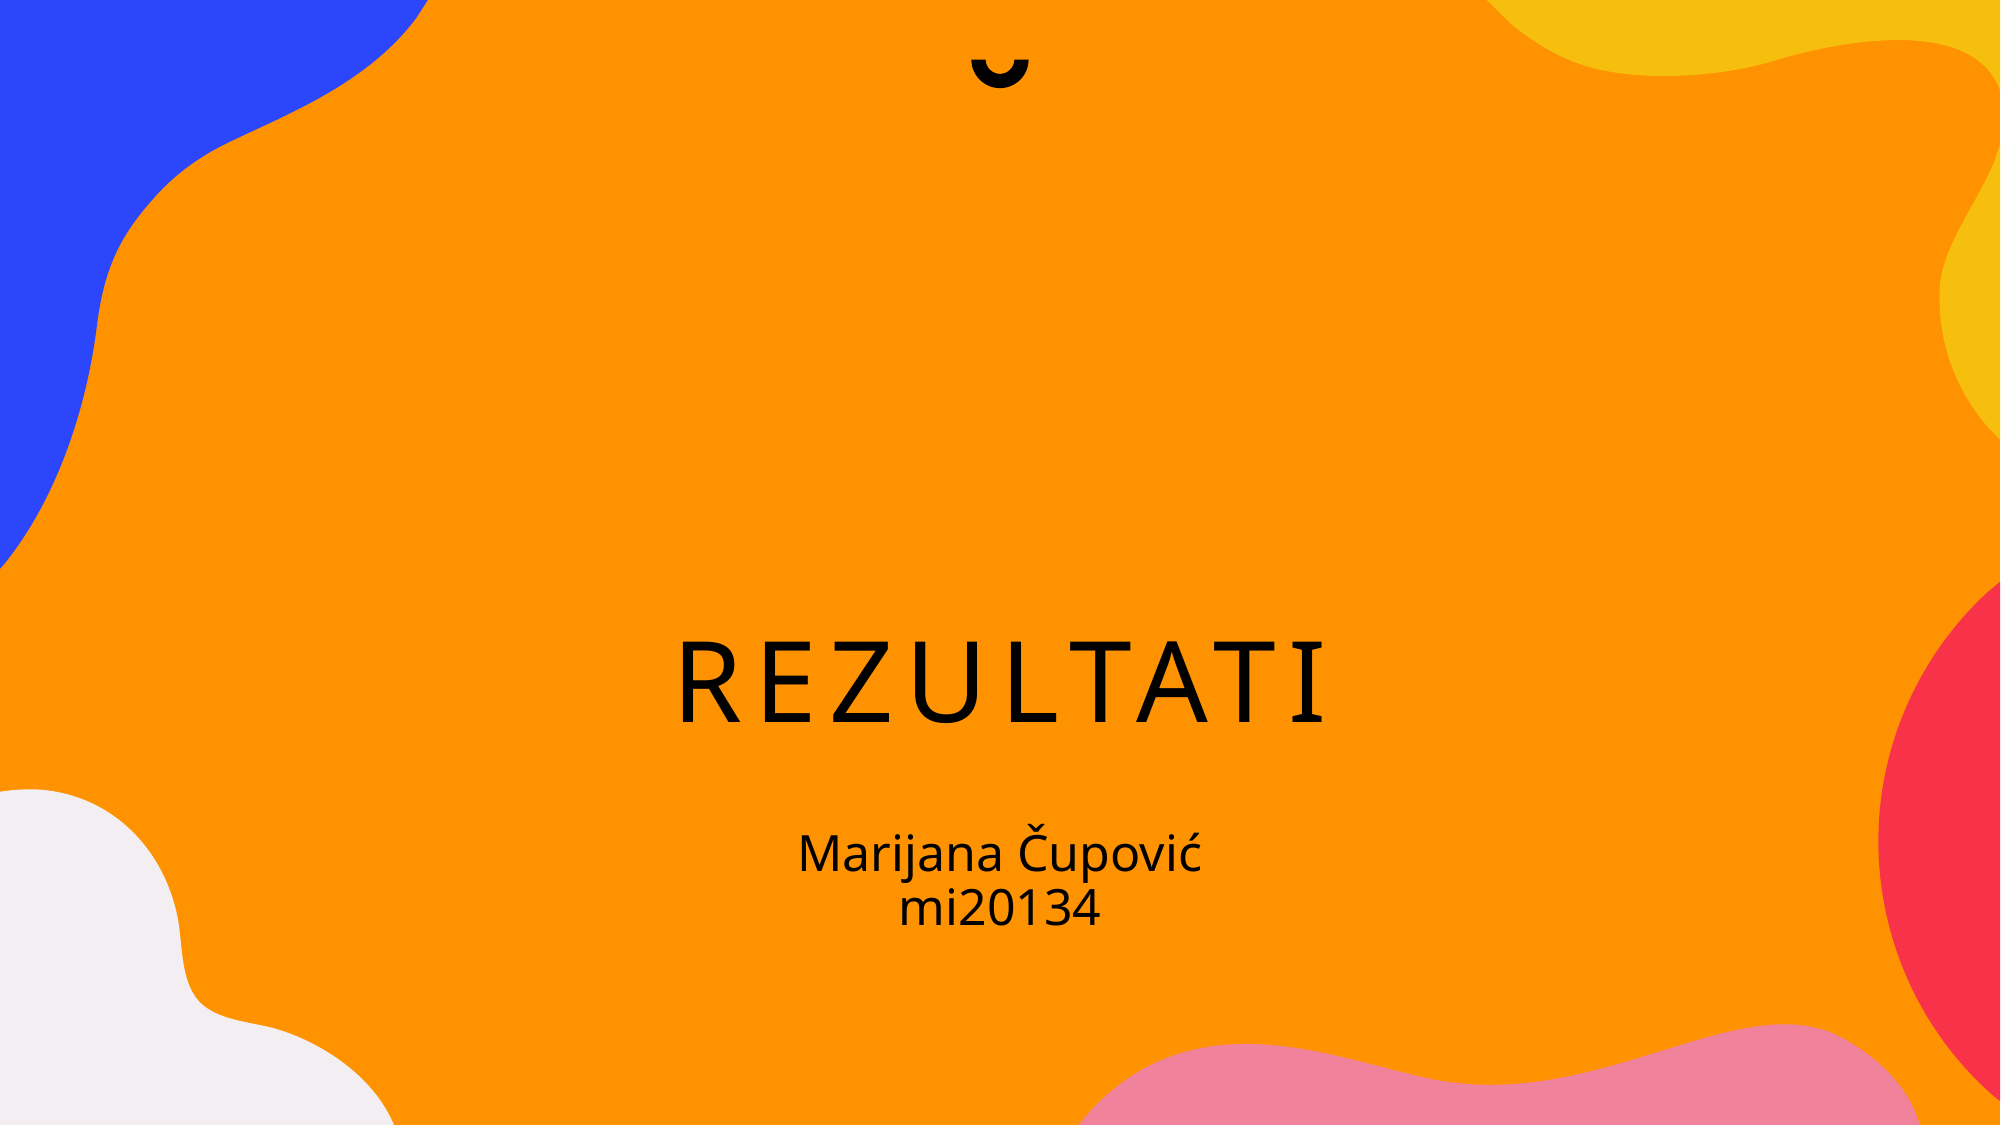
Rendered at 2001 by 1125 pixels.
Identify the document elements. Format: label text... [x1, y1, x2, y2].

title rezultati [150, 149, 1850, 751]
list Marijana Čupović mi20134 [267, 821, 1733, 1104]
